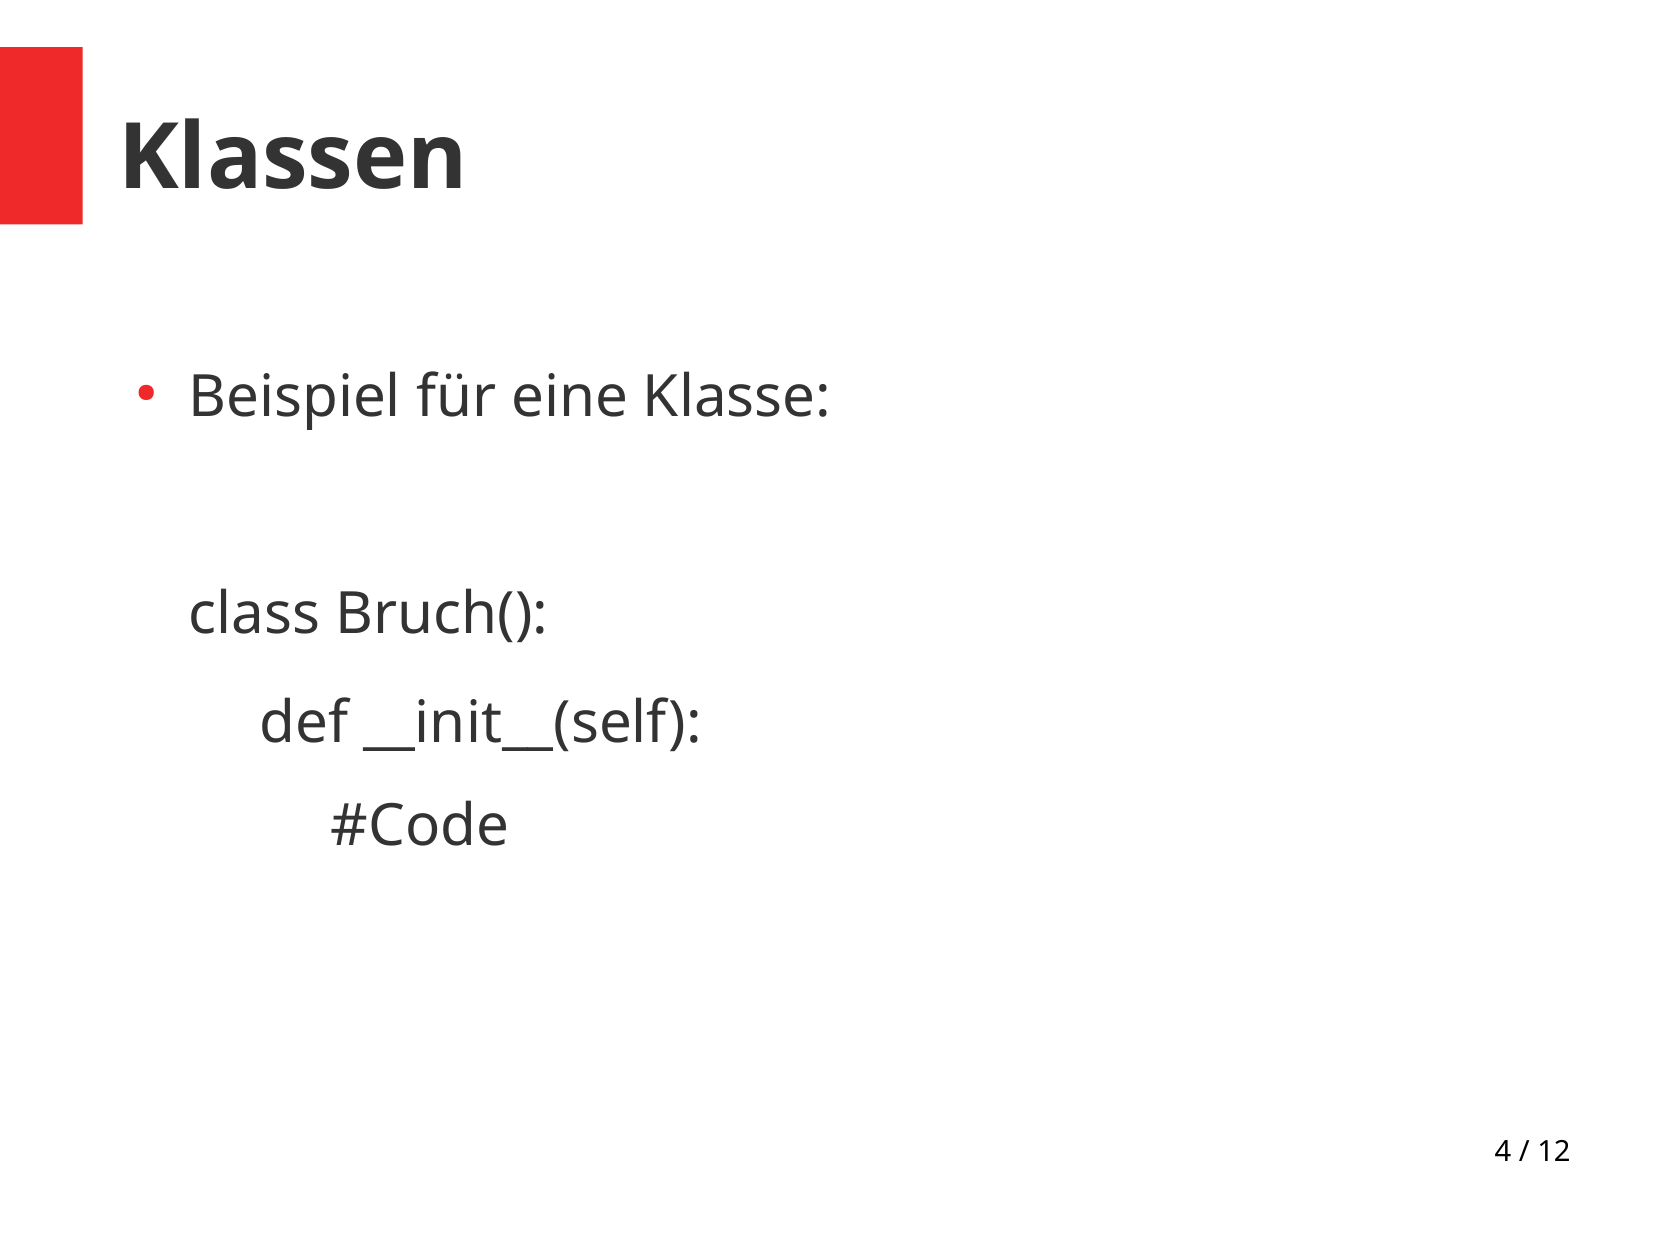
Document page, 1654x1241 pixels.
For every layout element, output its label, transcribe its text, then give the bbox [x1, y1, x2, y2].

list Beispiel für eine Klasse: class Bruch(): def __init__(self): #Code [118, 354, 1536, 1074]
title Klassen [118, 49, 1571, 257]
